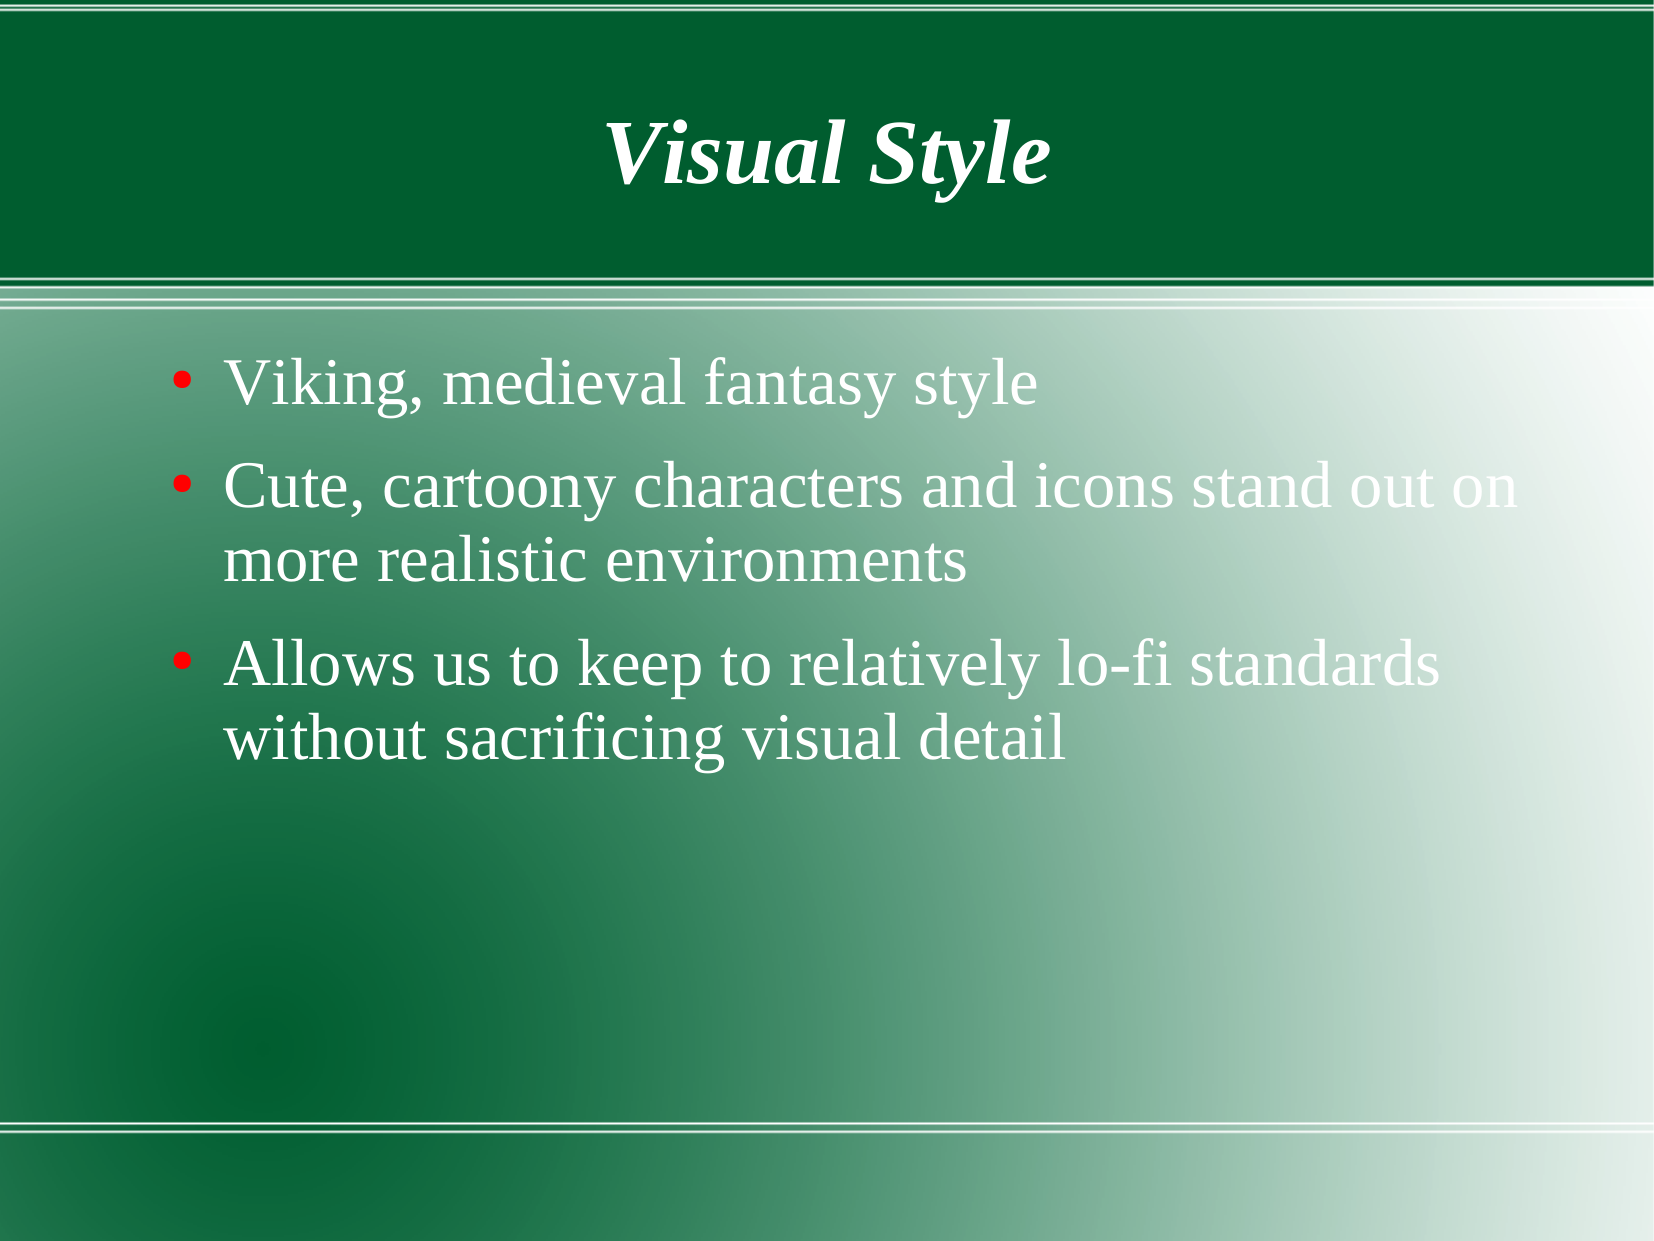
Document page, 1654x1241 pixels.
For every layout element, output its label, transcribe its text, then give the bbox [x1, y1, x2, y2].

picture [0, 0, 1654, 1241]
title Visual Style [82, 49, 1571, 257]
list Viking, medieval fantasy style Cute, cartoony characters and icons stand out on more realistic environments Allows us to keep to relatively lo-fi standards without sacrificing visual detail [152, 344, 1534, 1127]
